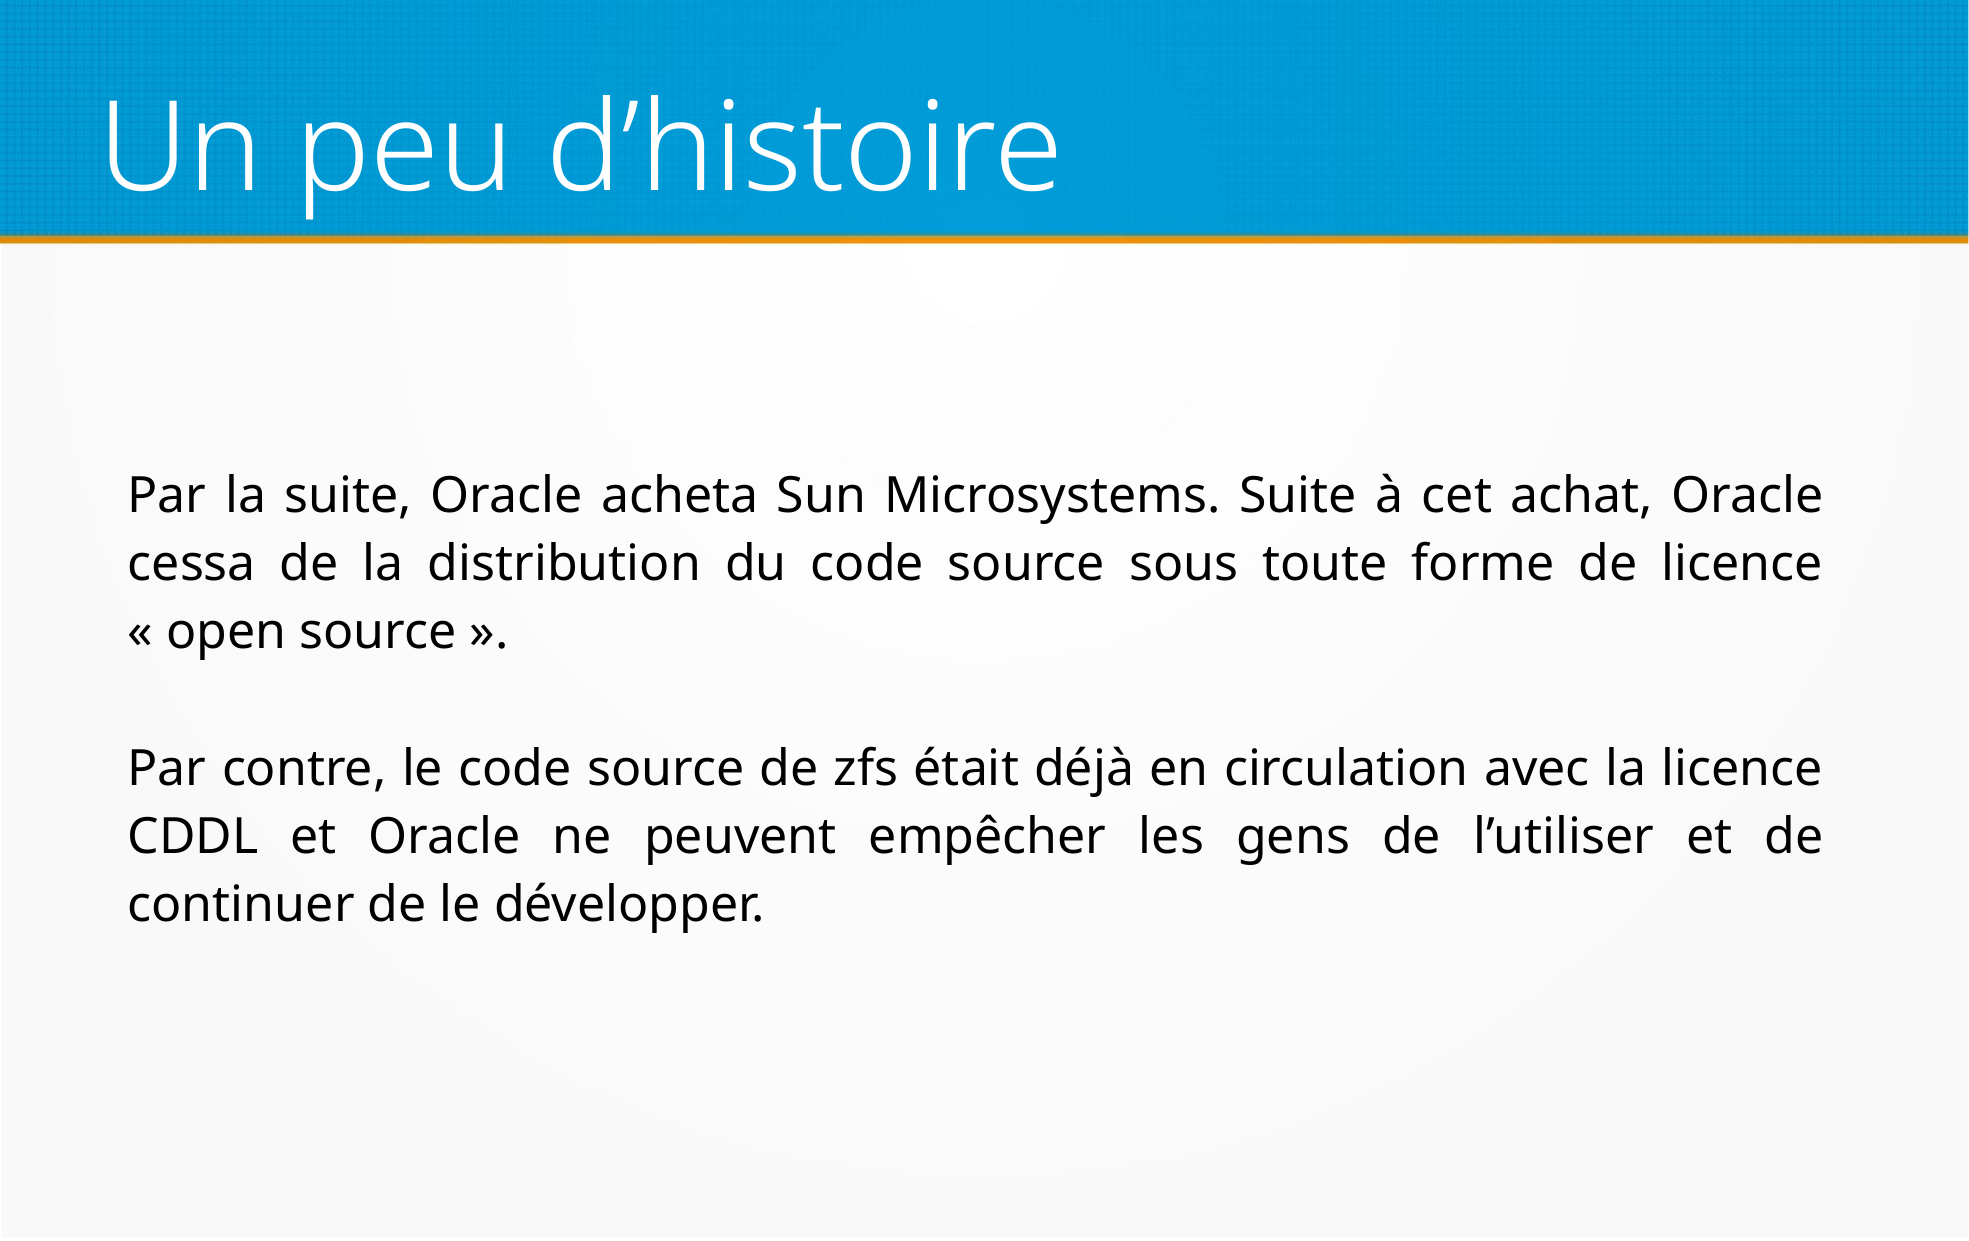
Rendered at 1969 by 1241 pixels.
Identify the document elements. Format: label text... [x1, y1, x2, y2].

subtitle Par la suite, Oracle acheta Sun Microsystems. Suite à cet achat, Oracle cessa de la distribution du code source sous toute forme de licence « open source ». Par contre, le code source de zfs était déjà en circulation avec la licence CDDL et Oracle ne peuvent empêcher les gens de l’utiliser et de continuer de le développer. [98, 315, 1861, 1081]
title Un peu d’histoire [98, 19, 1870, 227]
picture [0, 233, 1969, 1241]
